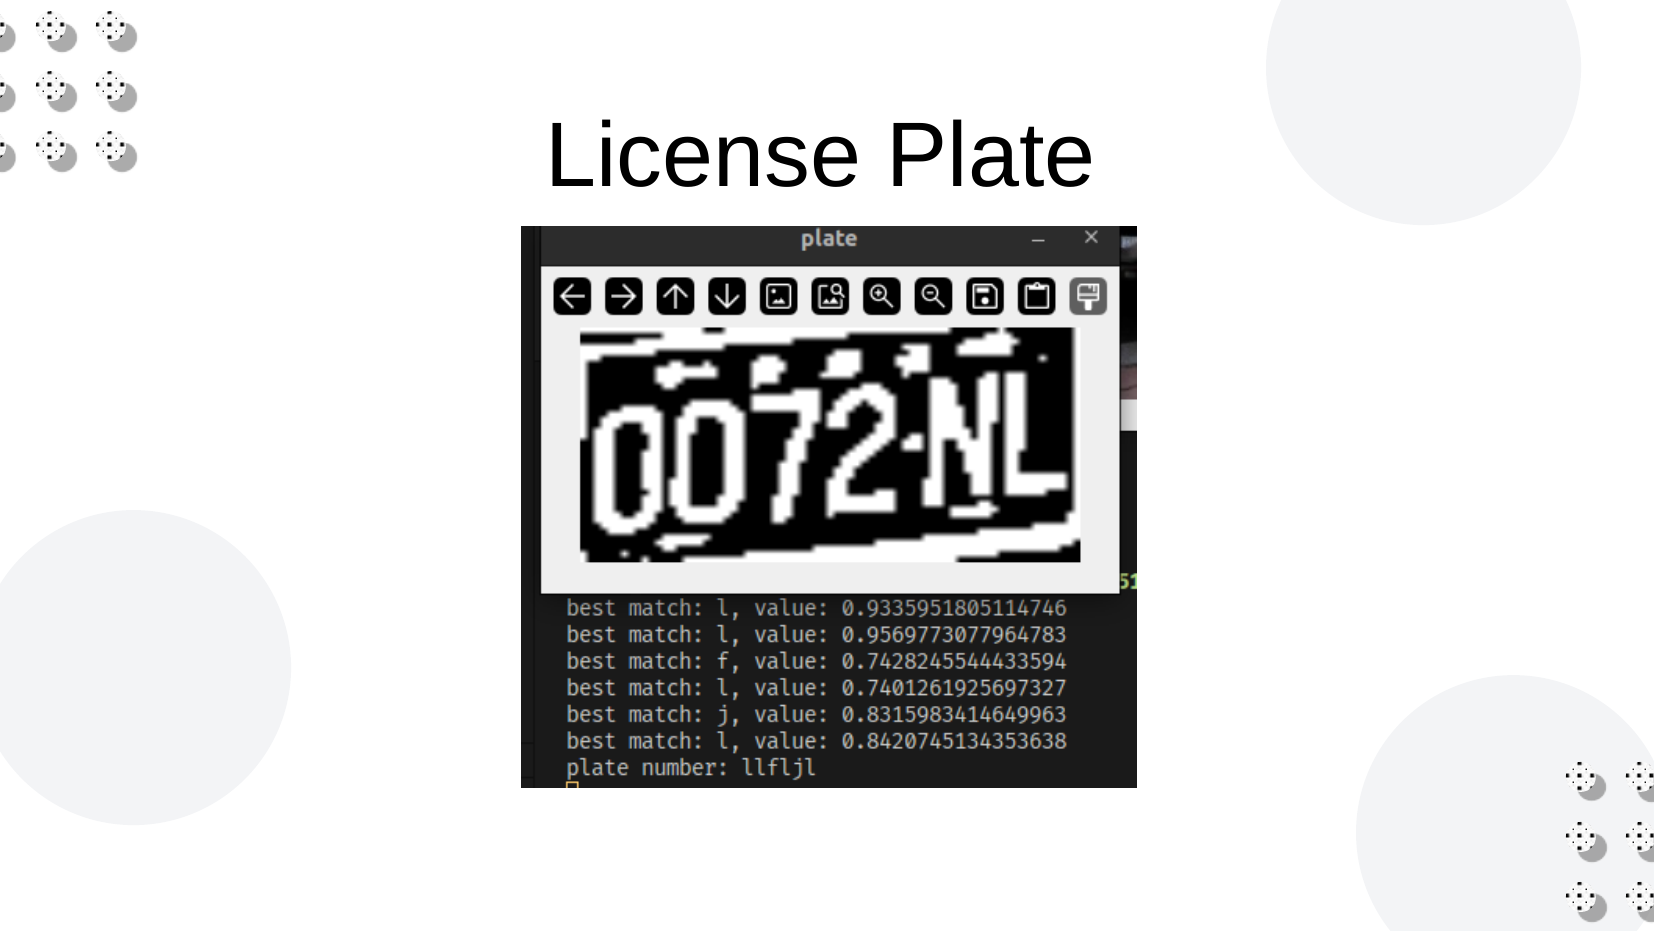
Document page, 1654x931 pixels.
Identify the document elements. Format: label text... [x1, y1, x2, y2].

picture [1565, 881, 1596, 912]
picture [1565, 821, 1596, 852]
title License Plate [76, 76, 1565, 233]
picture [95, 11, 126, 42]
picture [99, 71, 122, 76]
picture [1565, 761, 1596, 792]
picture [0, 14, 6, 39]
picture [35, 11, 66, 42]
picture [521, 226, 1137, 788]
picture [35, 131, 67, 162]
picture [35, 71, 66, 102]
picture [0, 134, 7, 159]
picture [1625, 761, 1654, 792]
picture [1625, 821, 1654, 852]
picture [1625, 881, 1654, 912]
picture [0, 74, 6, 99]
